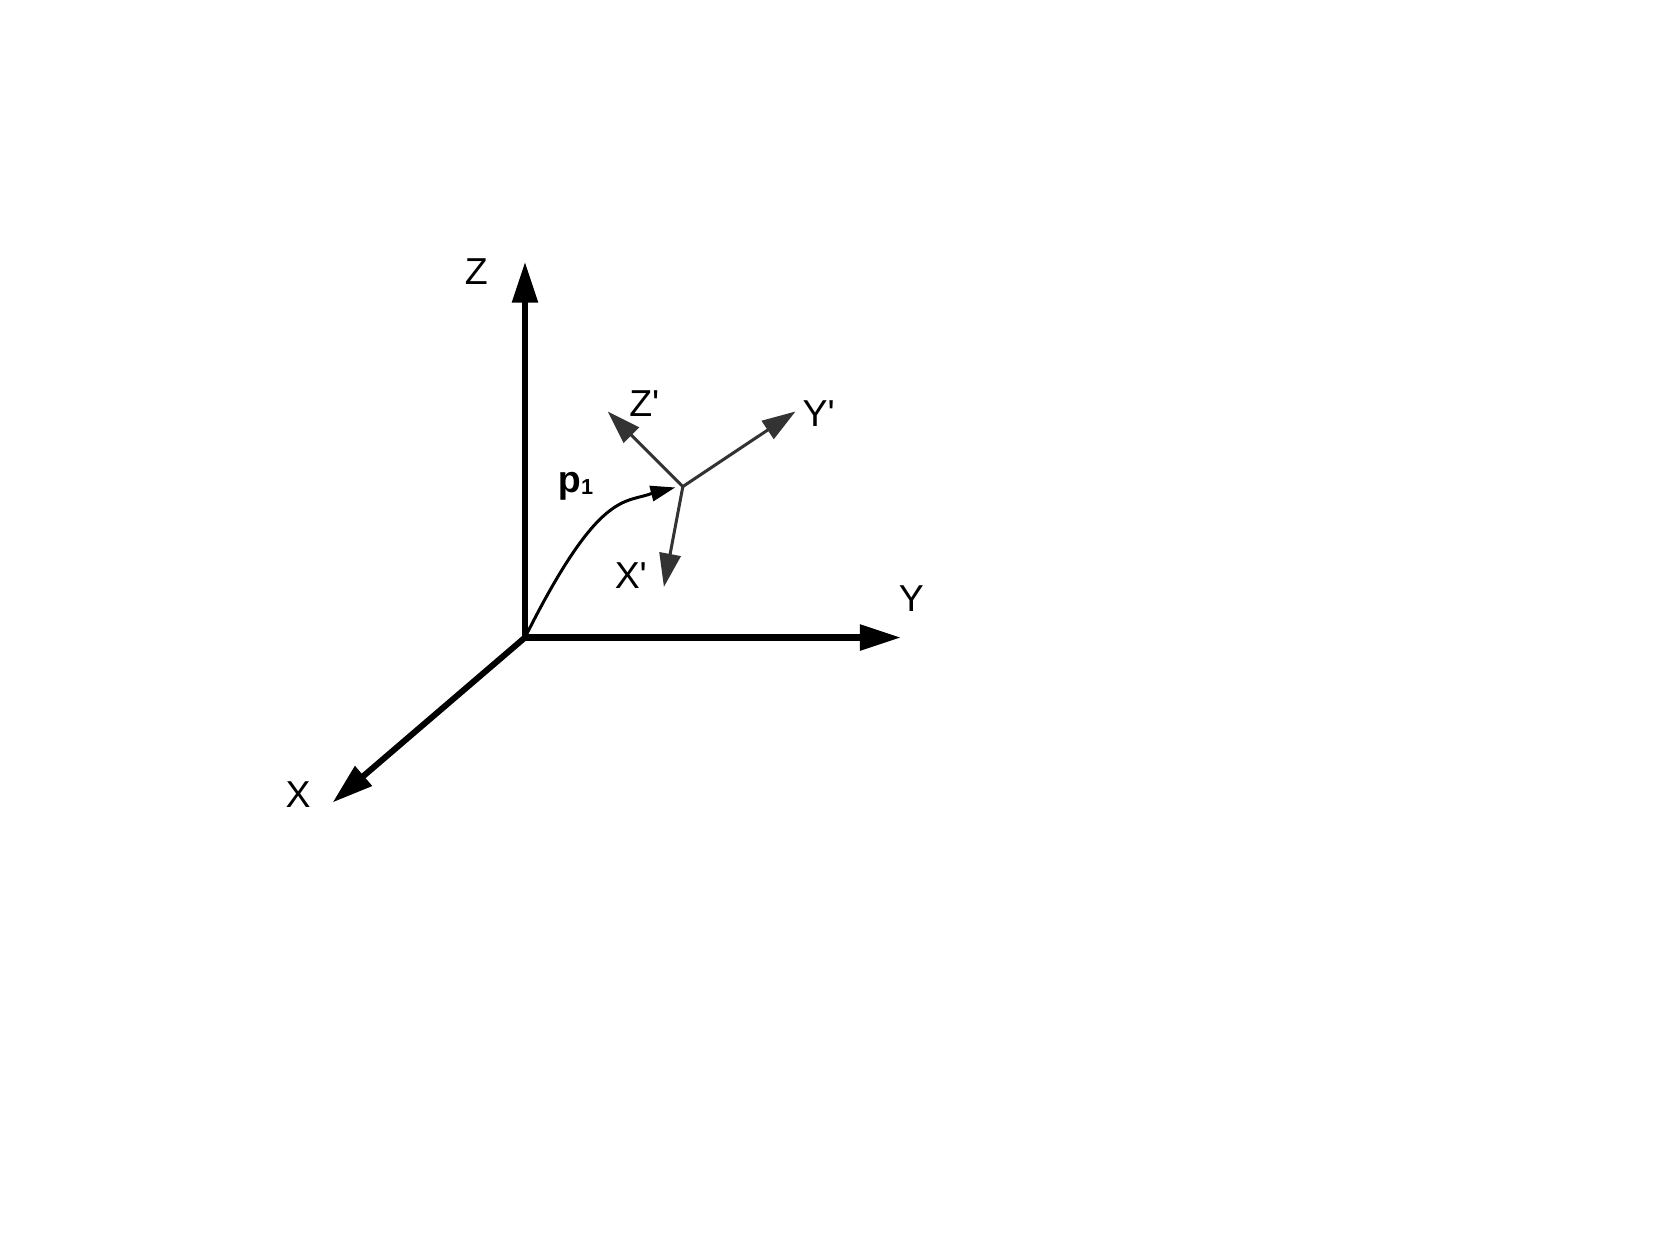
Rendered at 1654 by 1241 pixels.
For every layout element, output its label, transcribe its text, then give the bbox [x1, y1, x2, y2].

text_box X [270, 765, 326, 823]
text_box Z' [614, 375, 675, 432]
text_box Y [884, 570, 1046, 628]
text_box p1 [543, 450, 608, 521]
text_box Z [450, 243, 503, 301]
text_box Y' [787, 385, 850, 442]
text_box X' [600, 547, 662, 604]
